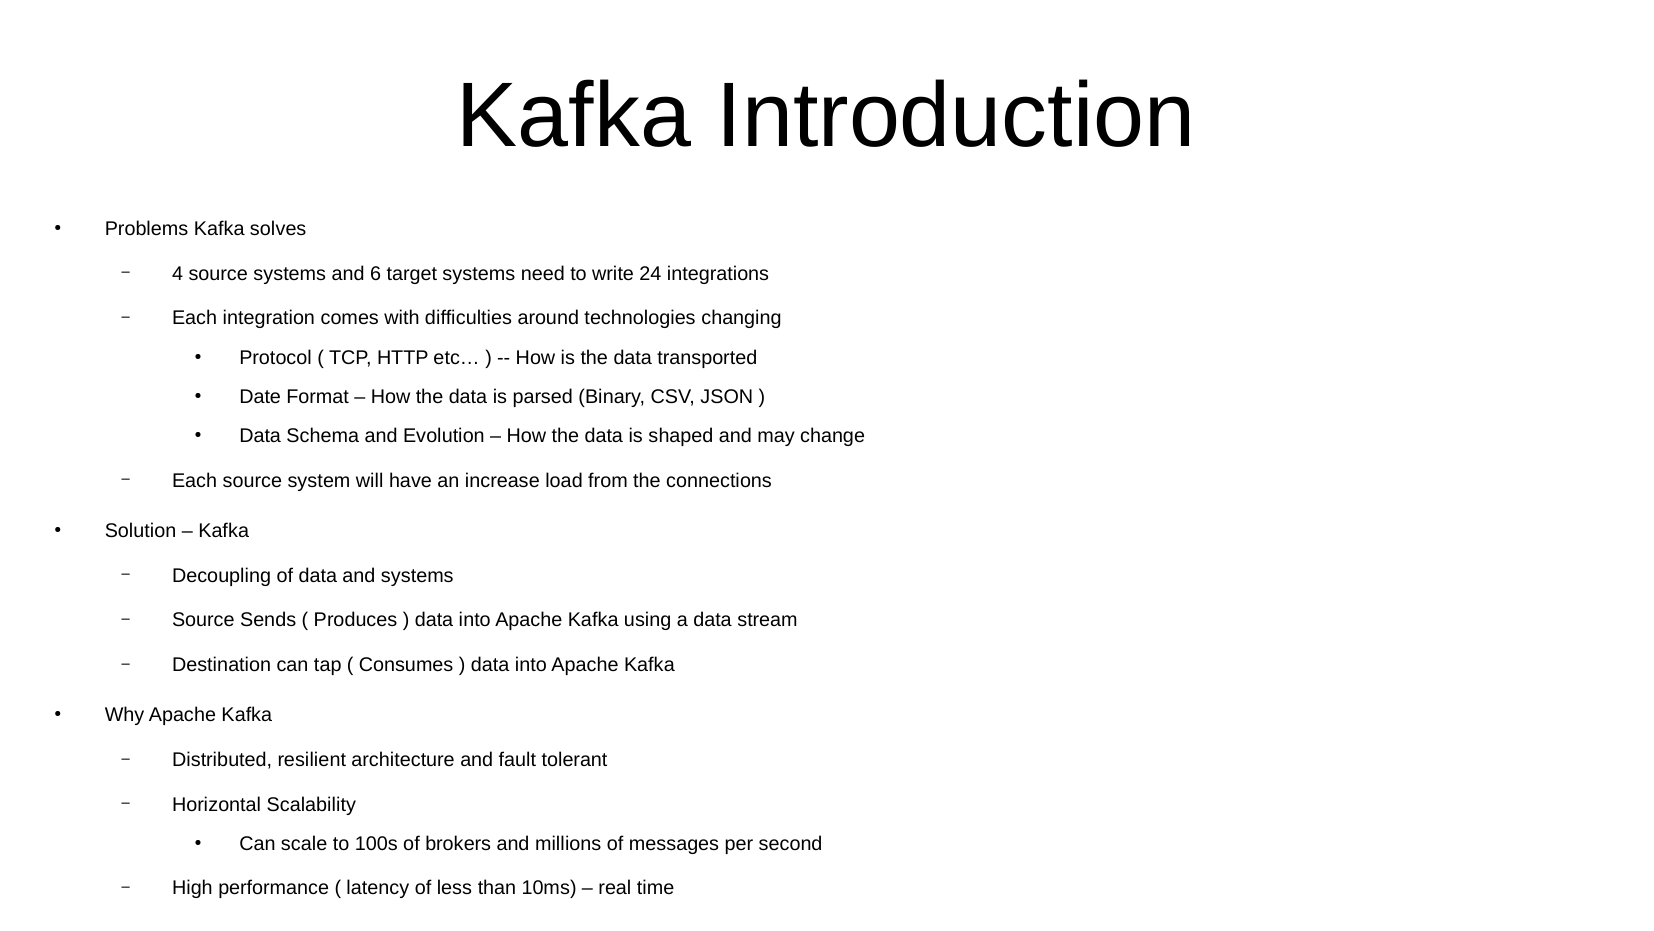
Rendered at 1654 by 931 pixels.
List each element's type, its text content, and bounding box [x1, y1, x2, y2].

list Problems Kafka solves 4 source systems and 6 target systems need to write 24 integrations Each integration comes with difficulties around technologies changing Protocol ( TCP, HTTP etc… ) -- How is the data transported Date Format – How the data is parsed (Binary, CSV, JSON ) Data Schema and Evolution – How the data is shaped and may change Each source system will have an increase load from the connections Solution – Kafka Decoupling of data and systems Source Sends ( Produces ) data into Apache Kafka using a data stream Destination can tap ( Consumes ) data into Apache Kafka Why Apache Kafka Distributed, resilient architecture and fault tolerant Horizontal Scalability Can scale to 100s of brokers and millions of messages per second High performance ( latency of less than 10ms) – real time [37, 217, 1571, 901]
title Kafka Introduction [82, 37, 1571, 193]
